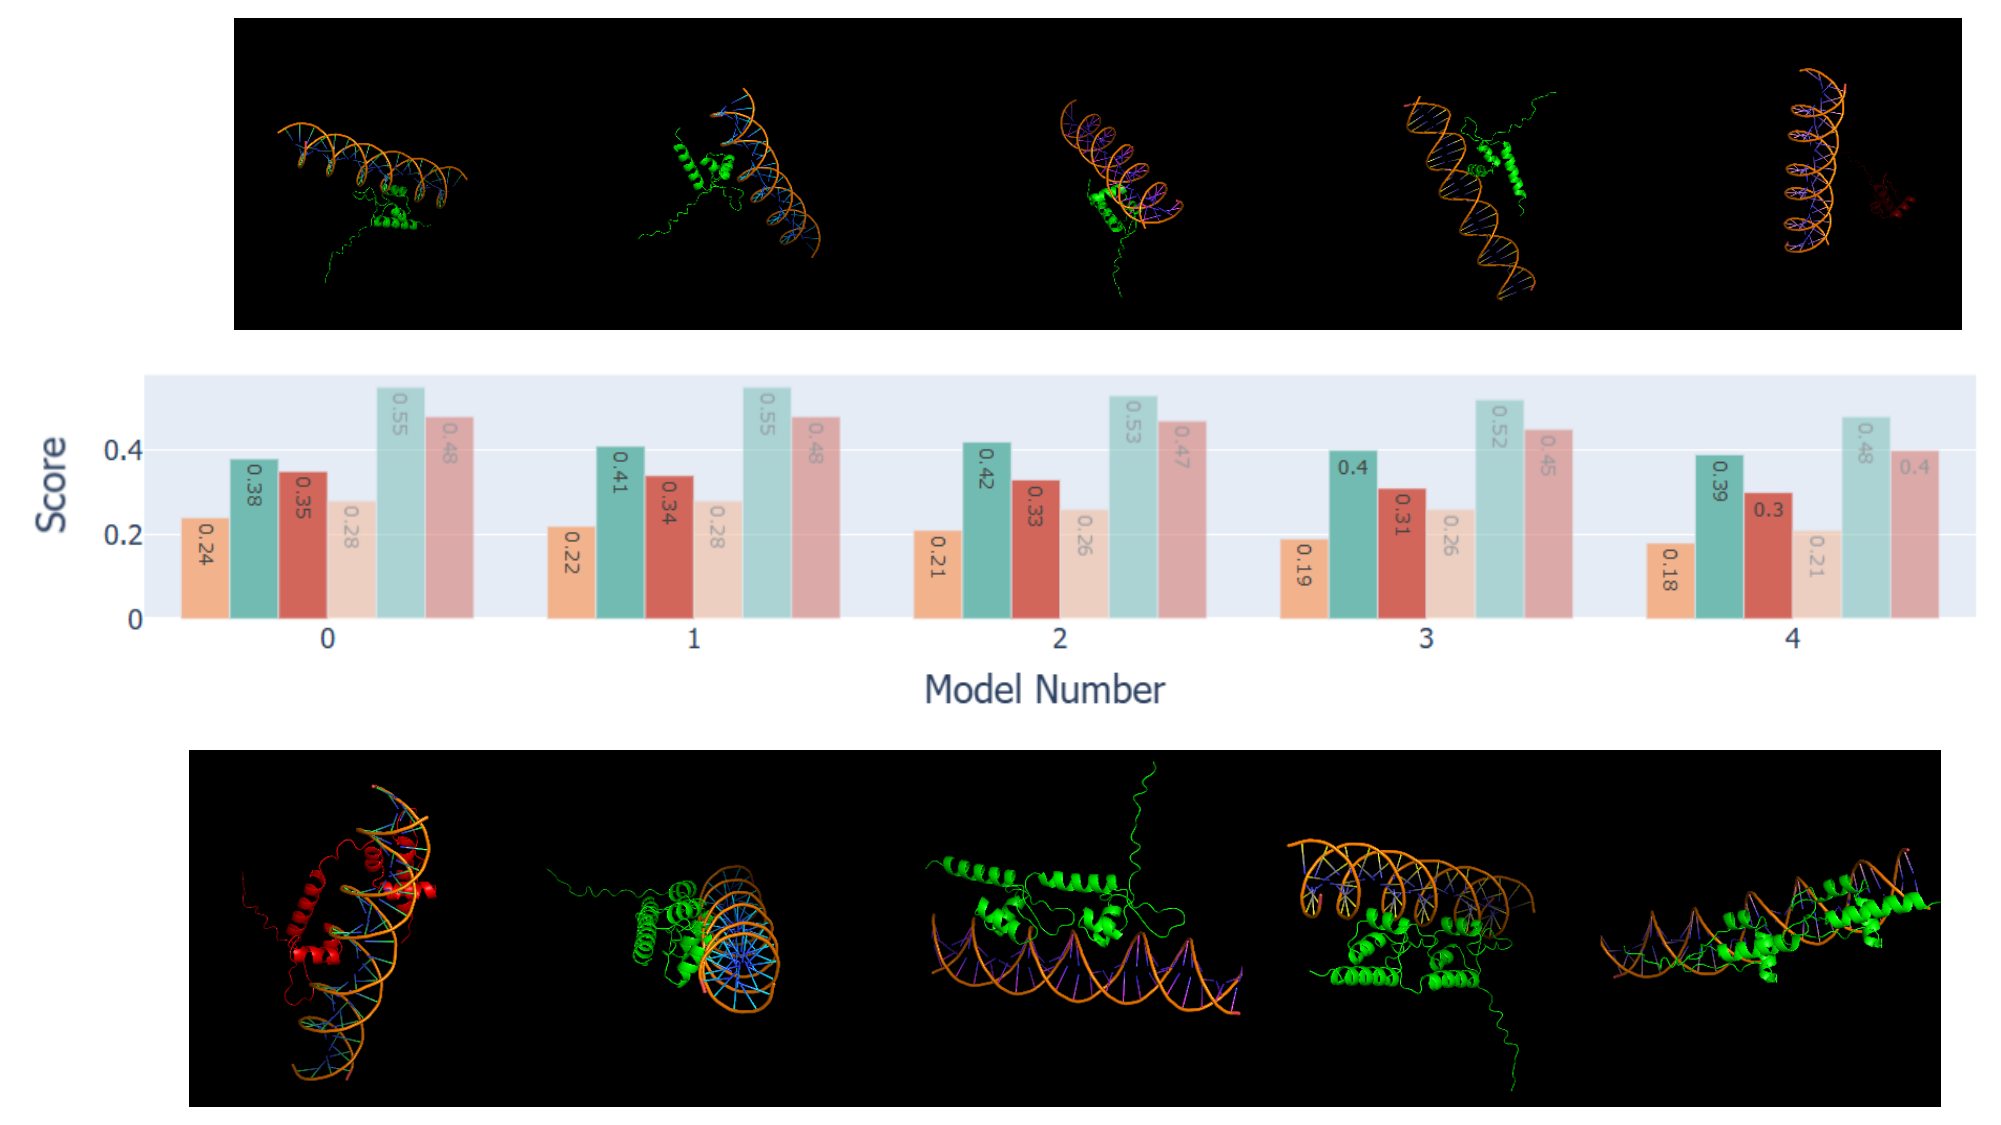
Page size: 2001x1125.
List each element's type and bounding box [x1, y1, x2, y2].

picture [234, 18, 1962, 330]
picture [189, 750, 1941, 1107]
picture [93, 373, 1981, 718]
picture [20, 421, 80, 563]
